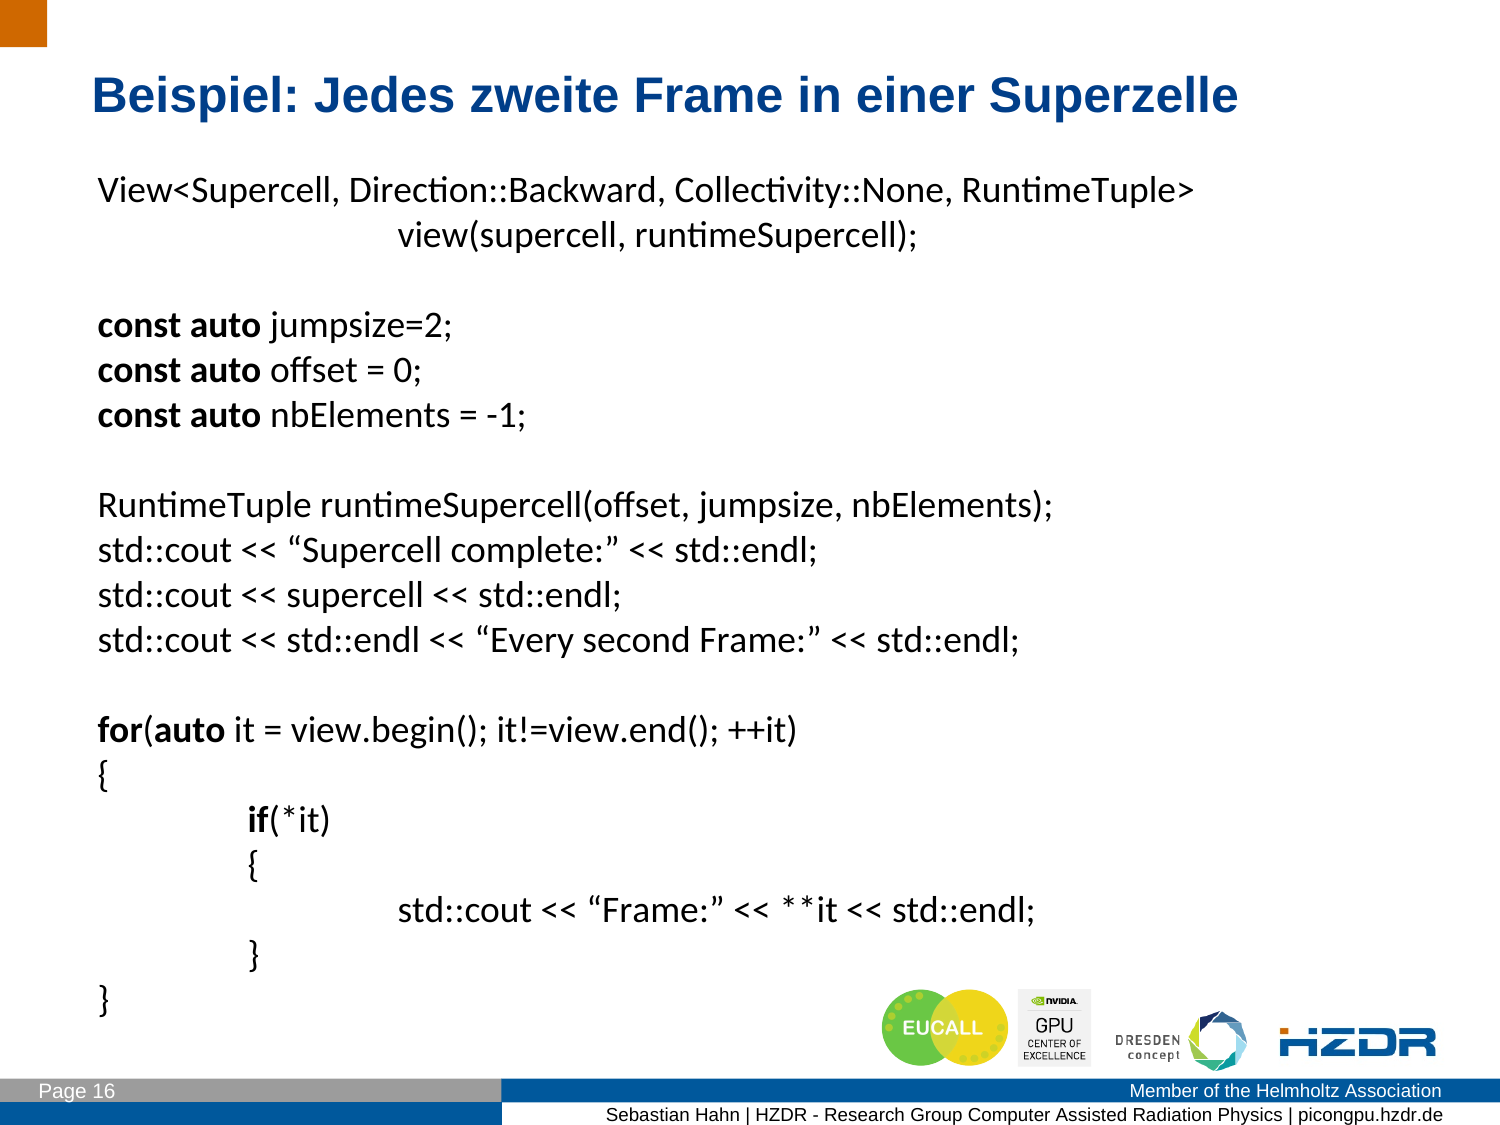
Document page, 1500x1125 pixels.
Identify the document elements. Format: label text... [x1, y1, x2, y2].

text_box View<Supercell, Direction::Backward, Collectivity::None, RuntimeTuple> view(supercell, runtimeSupercell); const auto jumpsize=2; const auto offset = 0; const auto nbElements = -1; RuntimeTuple runtimeSupercell(offset, jumpsize, nbElements); std::cout << “Supercell complete:” << std::endl; std::cout << supercell << std::endl; std::cout << std::endl << “Every second Frame:” << std::endl; for(auto it = view.begin(); it!=view.end(); ++it) { if(*it) { std::cout << “Frame:” << **it << std::endl; } } [82, 157, 1500, 1028]
list Beispiel: Jedes zweite Frame in einer Superzelle [76, 54, 1424, 209]
picture [1116, 1028, 1247, 1071]
picture [1257, 1028, 1453, 1073]
picture [874, 1028, 1099, 1075]
